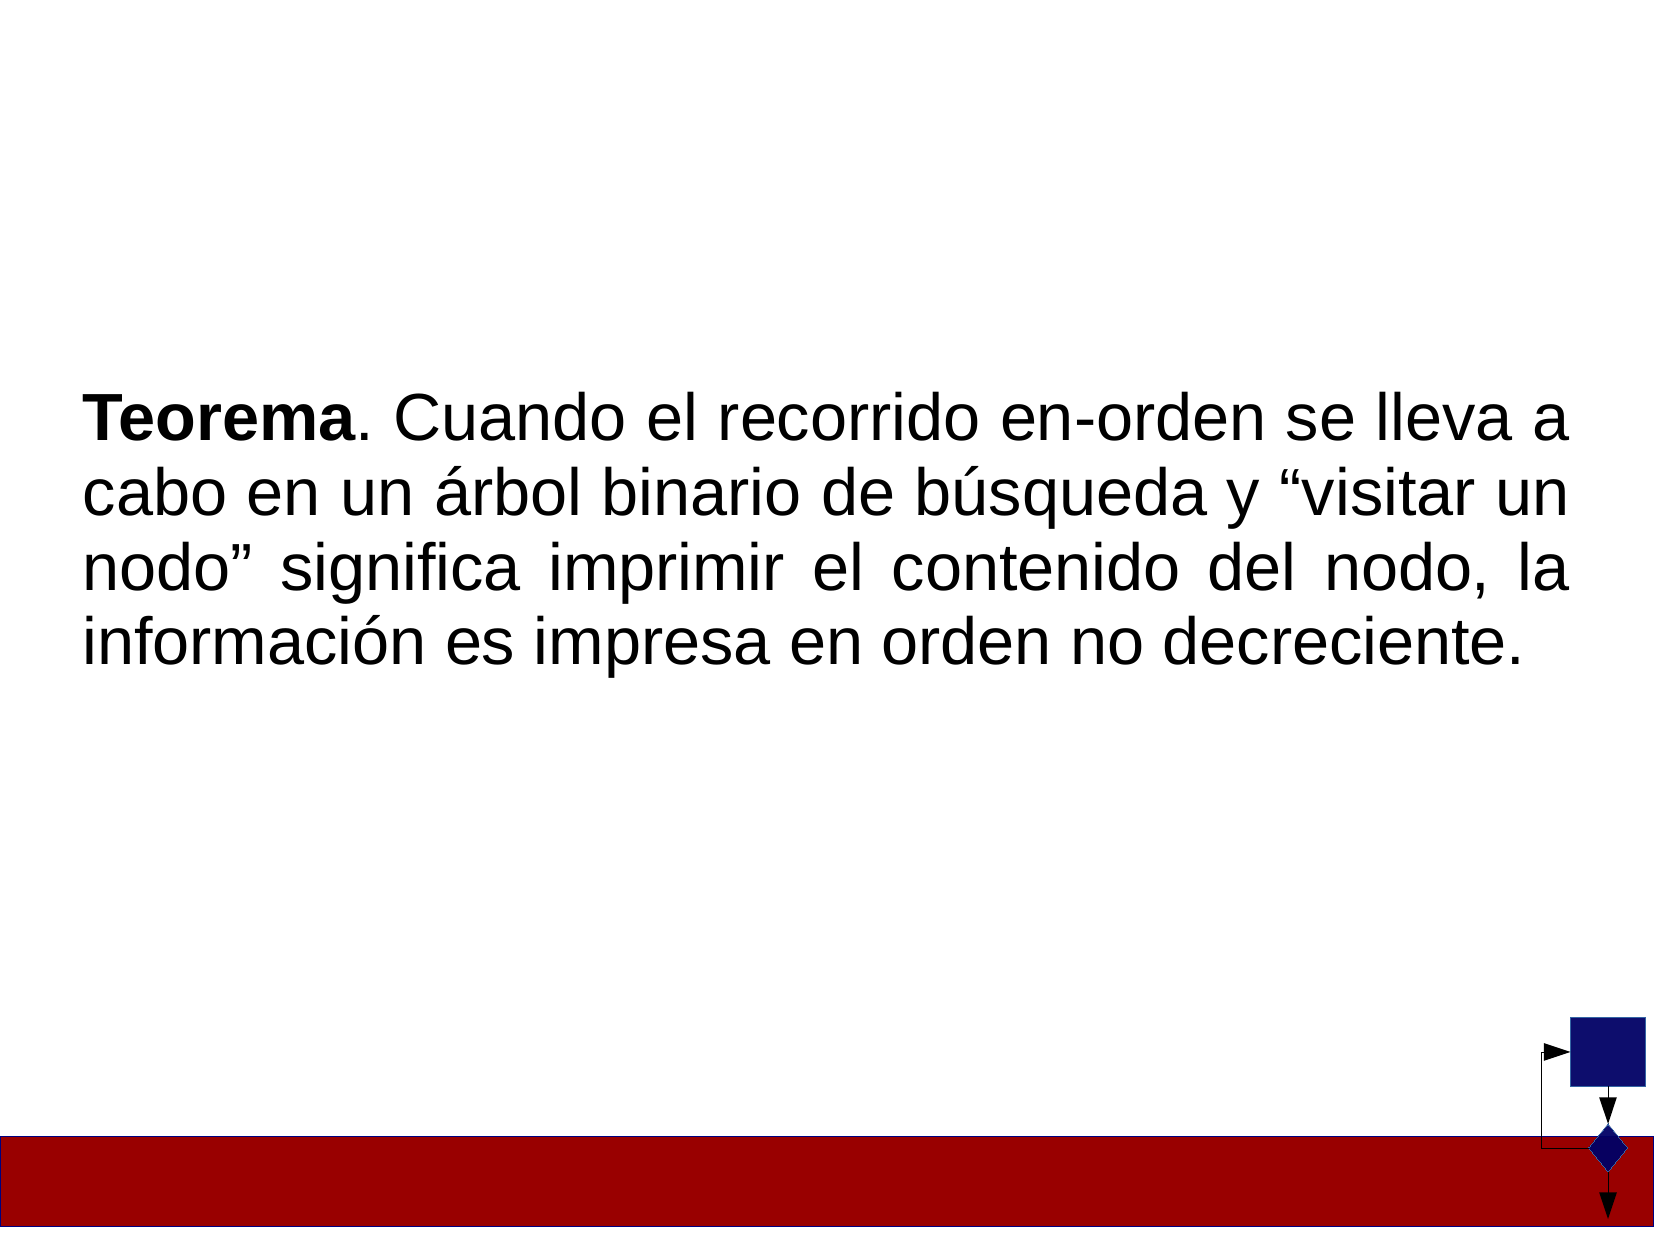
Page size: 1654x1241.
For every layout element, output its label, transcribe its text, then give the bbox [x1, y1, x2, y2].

text_box [0, 1124, 1654, 1227]
text_box [1570, 1017, 1646, 1087]
subtitle Teorema. Cuando el recorrido en-orden se lleva a cabo en un árbol binario de búsqueda y “visitar un nodo” significa imprimir el contenido del nodo, la información es impresa en orden no decreciente. [82, 49, 1571, 1010]
